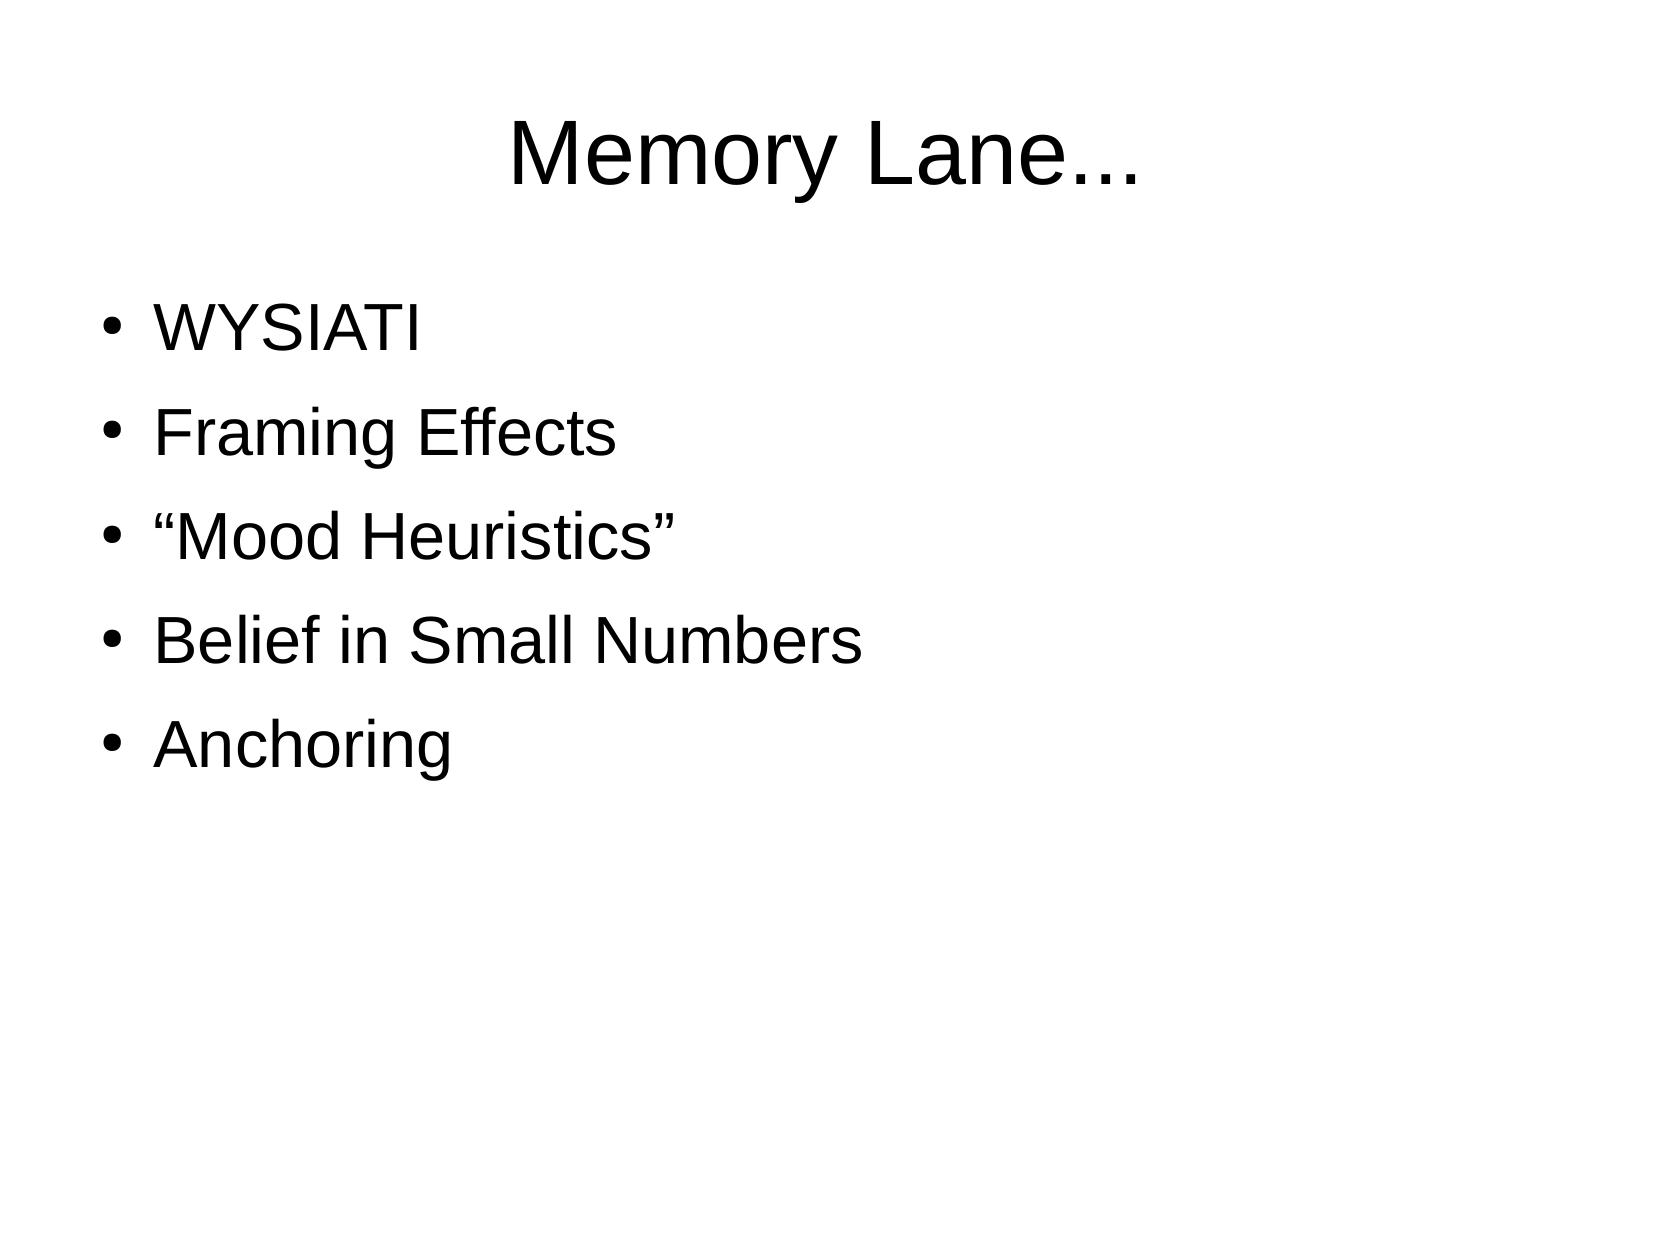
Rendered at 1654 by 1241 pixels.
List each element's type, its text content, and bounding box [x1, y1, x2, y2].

title Memory Lane... [82, 49, 1571, 257]
list WYSIATI Framing Effects “Mood Heuristics” Belief in Small Numbers Anchoring [82, 290, 1571, 1010]
